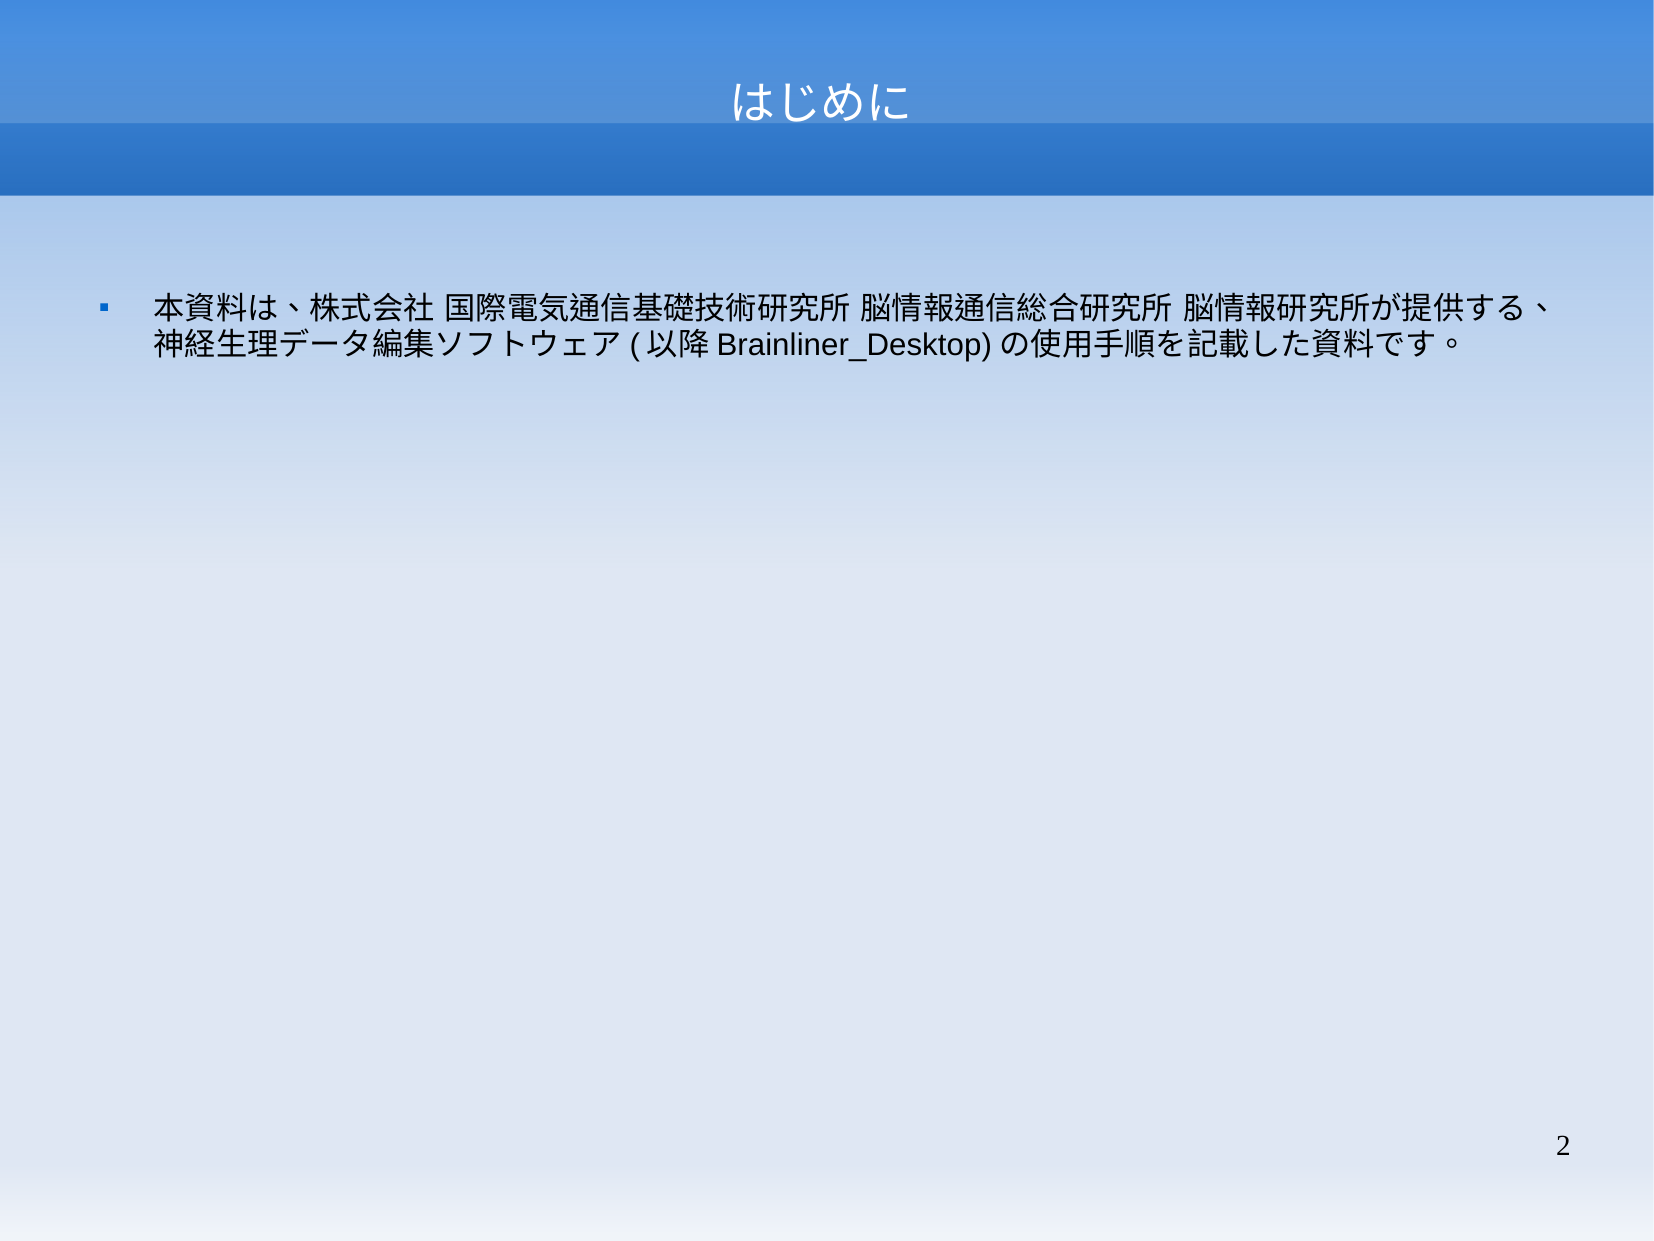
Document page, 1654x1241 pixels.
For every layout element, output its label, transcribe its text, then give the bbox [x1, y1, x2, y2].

list 本資料は、株式会社 国際電気通信基礎技術研究所 脳情報通信総合研究所 脳情報研究所が提供する、神経生理データ編集ソフトウェア(以降Brainliner_Desktop)の使用手順を記載した資料です。 [82, 290, 1571, 1094]
picture [0, 0, 1654, 1241]
title はじめに [76, 7, 1565, 200]
